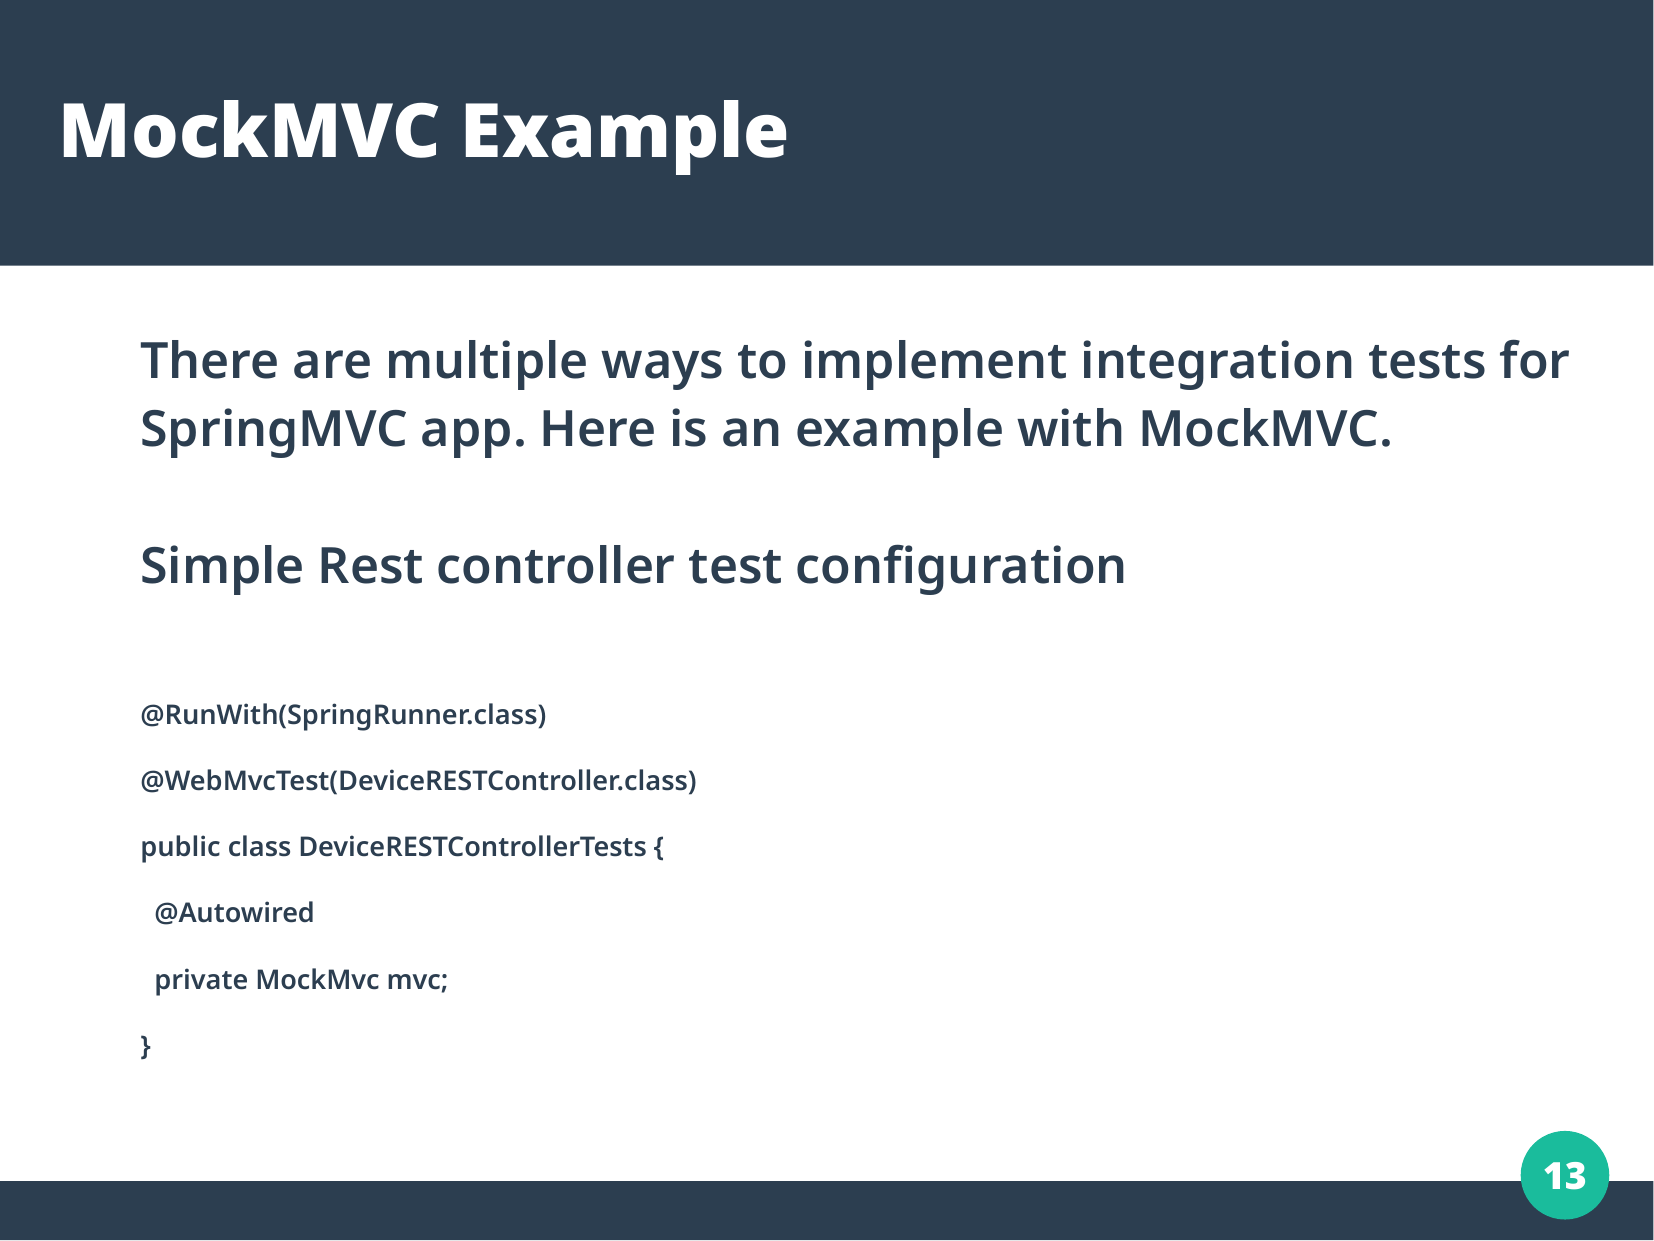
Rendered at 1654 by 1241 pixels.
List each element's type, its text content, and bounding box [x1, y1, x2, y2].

title MockMVC Example [59, 49, 1595, 207]
list There are multiple ways to implement integration tests for SpringMVC app. Here is an example with MockMVC. Simple Rest controller test configuration @RunWith(SpringRunner.class) @WebMvcTest(DeviceRESTController.class) public class DeviceRESTControllerTests { @Autowired private MockMvc mvc; } [69, 324, 1606, 1152]
